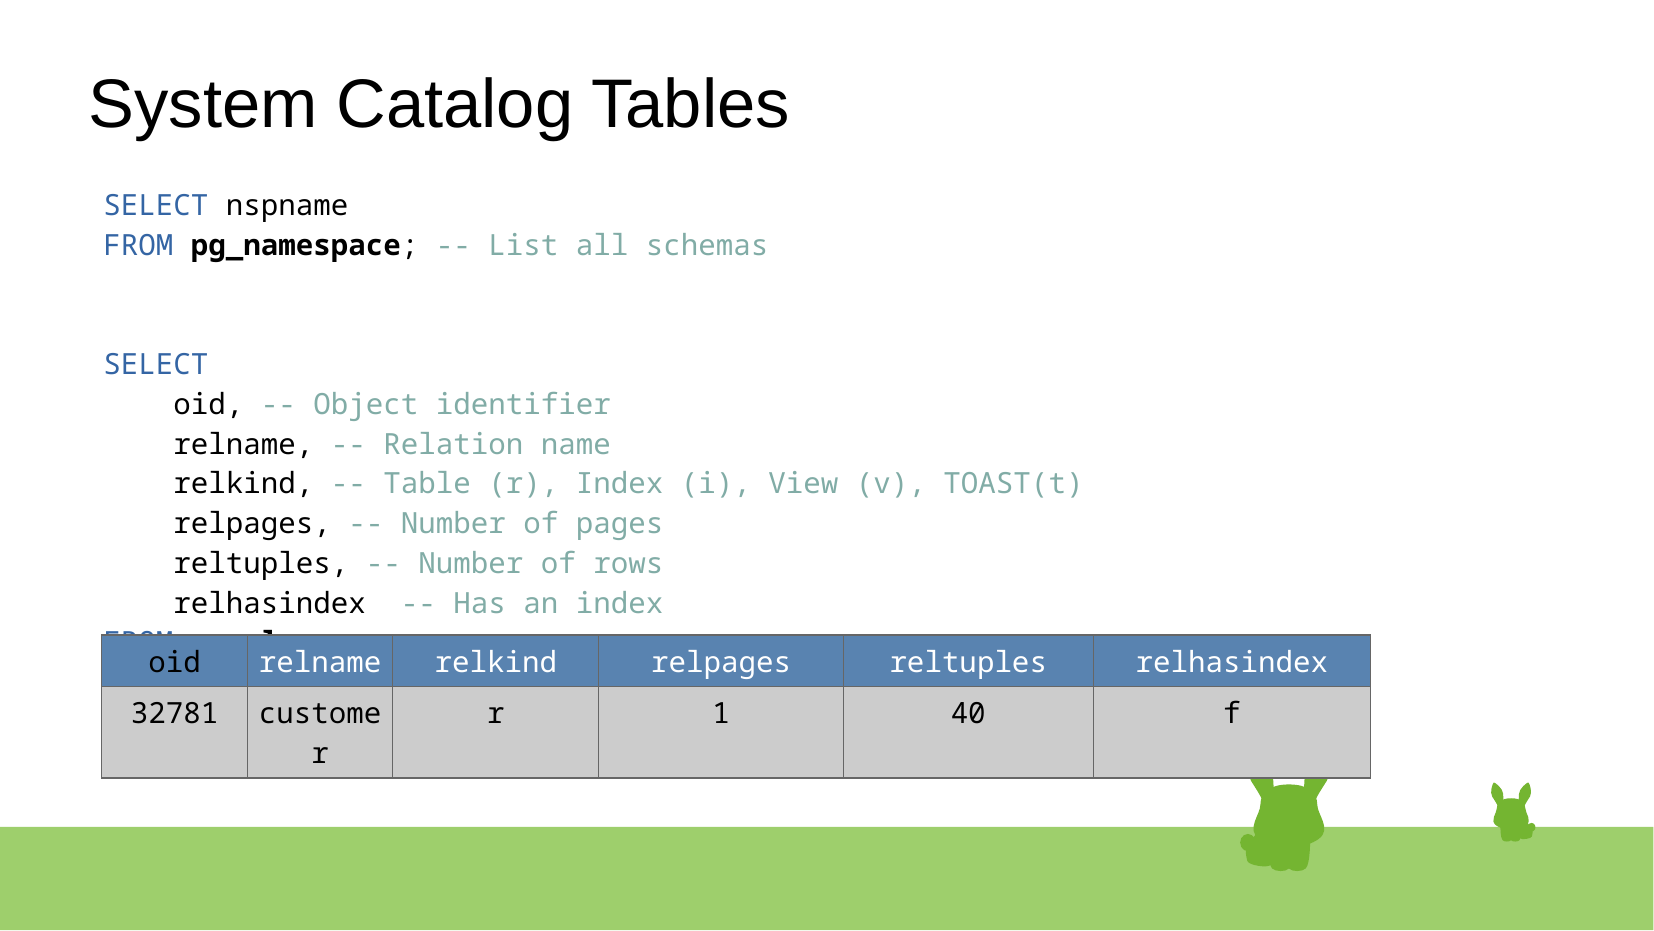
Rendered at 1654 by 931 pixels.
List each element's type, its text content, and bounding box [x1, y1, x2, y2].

table_header relkind [393, 636, 598, 686]
table_cell 32781 [102, 687, 247, 777]
table_header reltuples [844, 636, 1093, 686]
table_cell 1 [599, 687, 843, 777]
table_header relname [248, 636, 392, 686]
table_header relpages [599, 636, 843, 686]
table_cell f [1094, 687, 1370, 777]
table_cell 40 [844, 687, 1093, 777]
table_header oid [102, 636, 247, 686]
table_header relhasindex [1094, 636, 1370, 686]
text_box SELECT nspname FROM pg_namespace; -- List all schemas SELECT oid, -- Object identifier relname, -- Relation name relkind, -- Table (r), Index (i), View (v), TOAST(t) relpages, -- Number of pages reltuples, -- Number of rows relhasindex -- Has an index FROM pg_class WHERE relname = 'customer'; [88, 177, 1418, 813]
title System Catalog Tables [88, 29, 1565, 178]
table_cell r [393, 687, 598, 777]
table_cell customer [248, 687, 392, 777]
